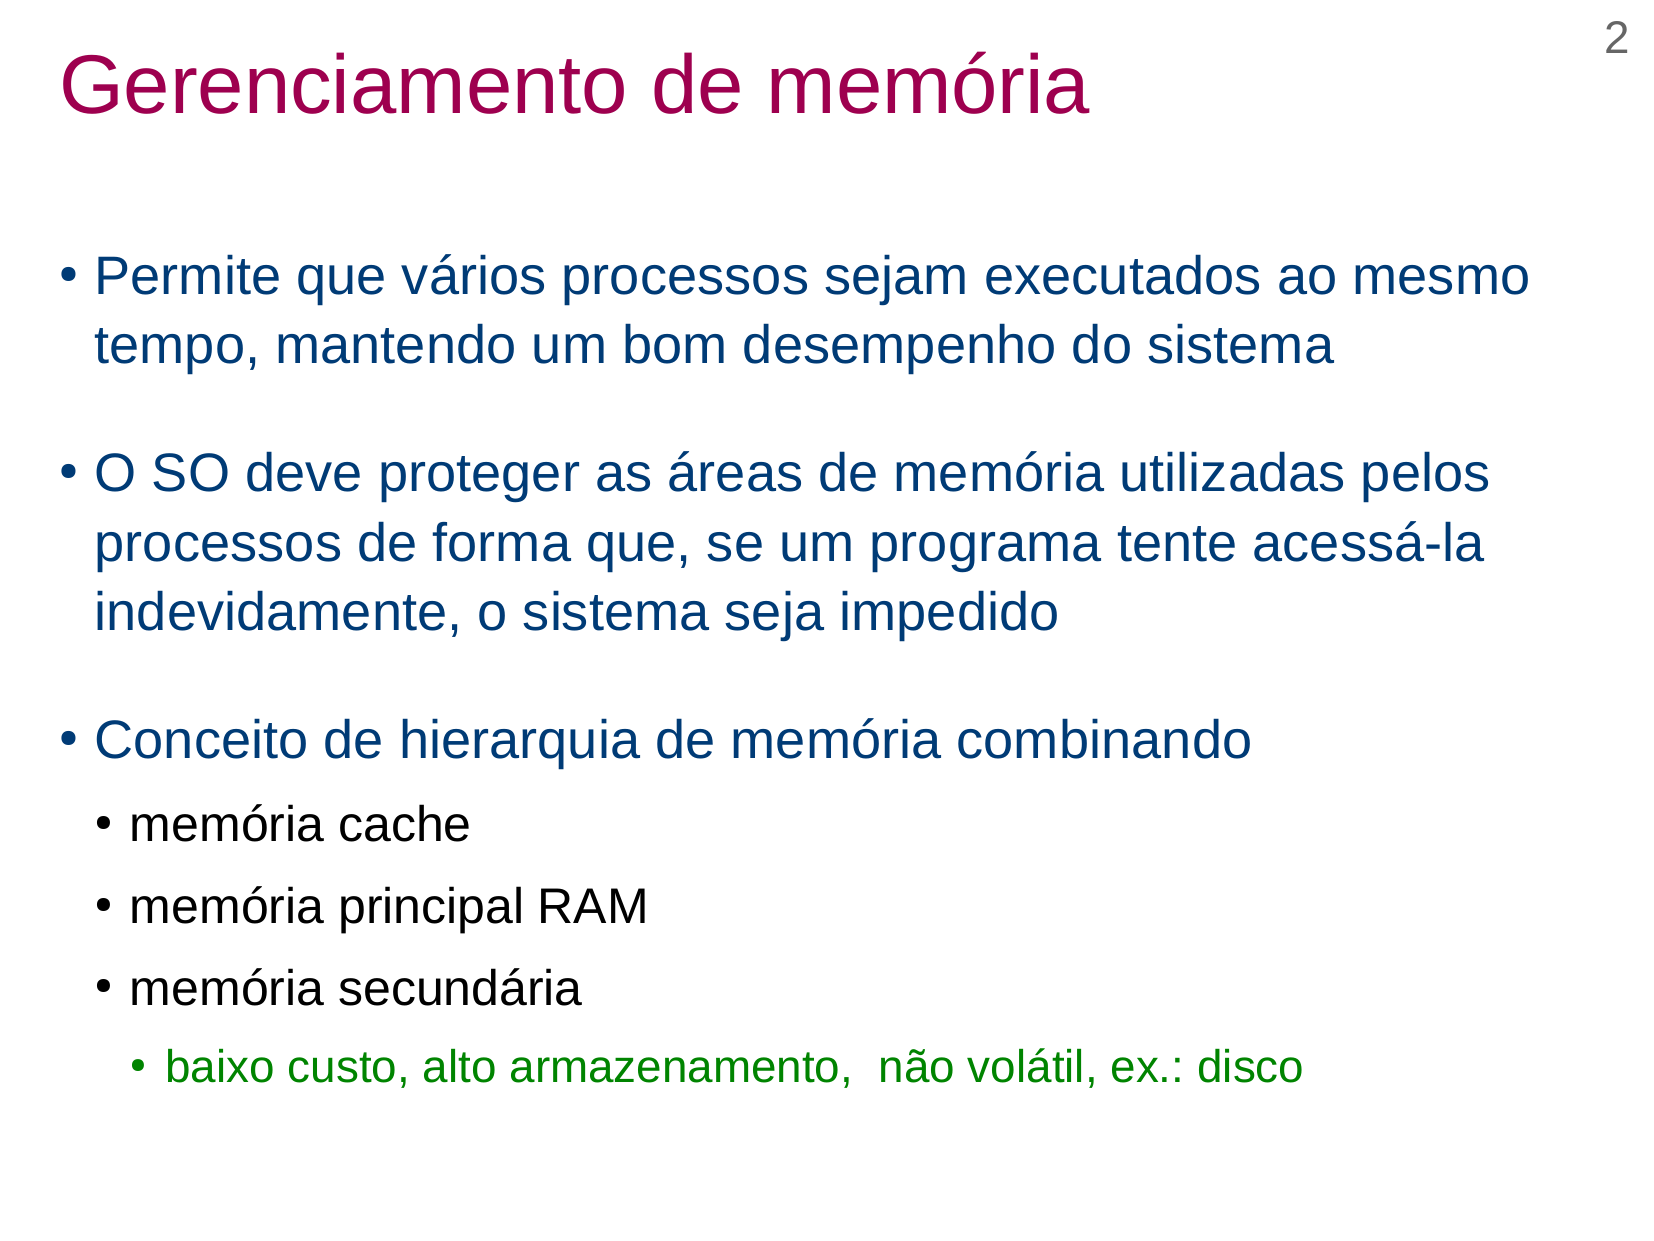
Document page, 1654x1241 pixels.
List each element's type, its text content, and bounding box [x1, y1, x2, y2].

list Permite que vários processos sejam executados ao mesmo tempo, mantendo um bom desempenho do sistema O SO deve proteger as áreas de memória utilizadas pelos processos de forma que, se um programa tente acessá-la indevidamente, o sistema seja impedido Conceito de hierarquia de memória combinando memória cache memória principal RAM memória secundária baixo custo, alto armazenamento, não volátil, ex.: disco [59, 236, 1595, 1211]
title Gerenciamento de memória [59, 29, 1595, 148]
